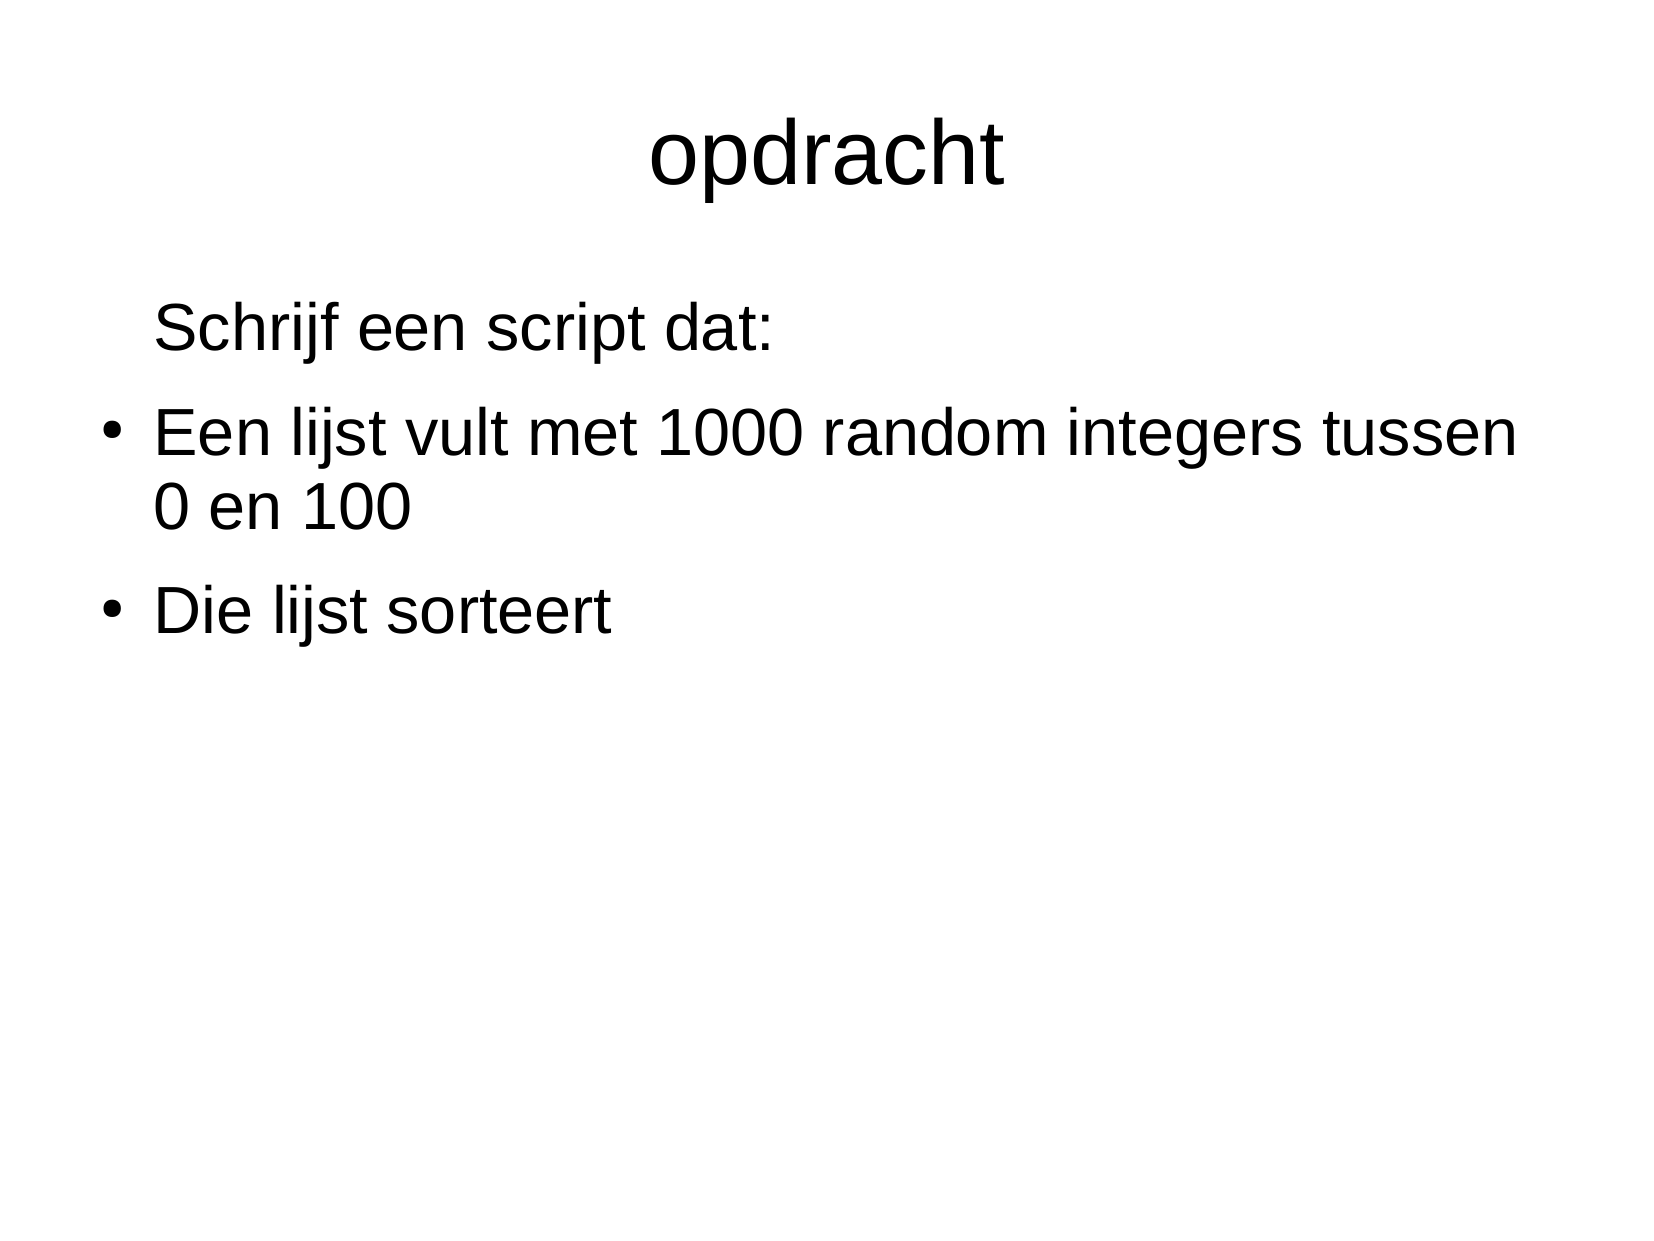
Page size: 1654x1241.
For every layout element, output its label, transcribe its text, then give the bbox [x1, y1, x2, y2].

title opdracht [82, 49, 1571, 257]
list Schrijf een script dat: Een lijst vult met 1000 random integers tussen 0 en 100 Die lijst sorteert [82, 290, 1571, 1010]
